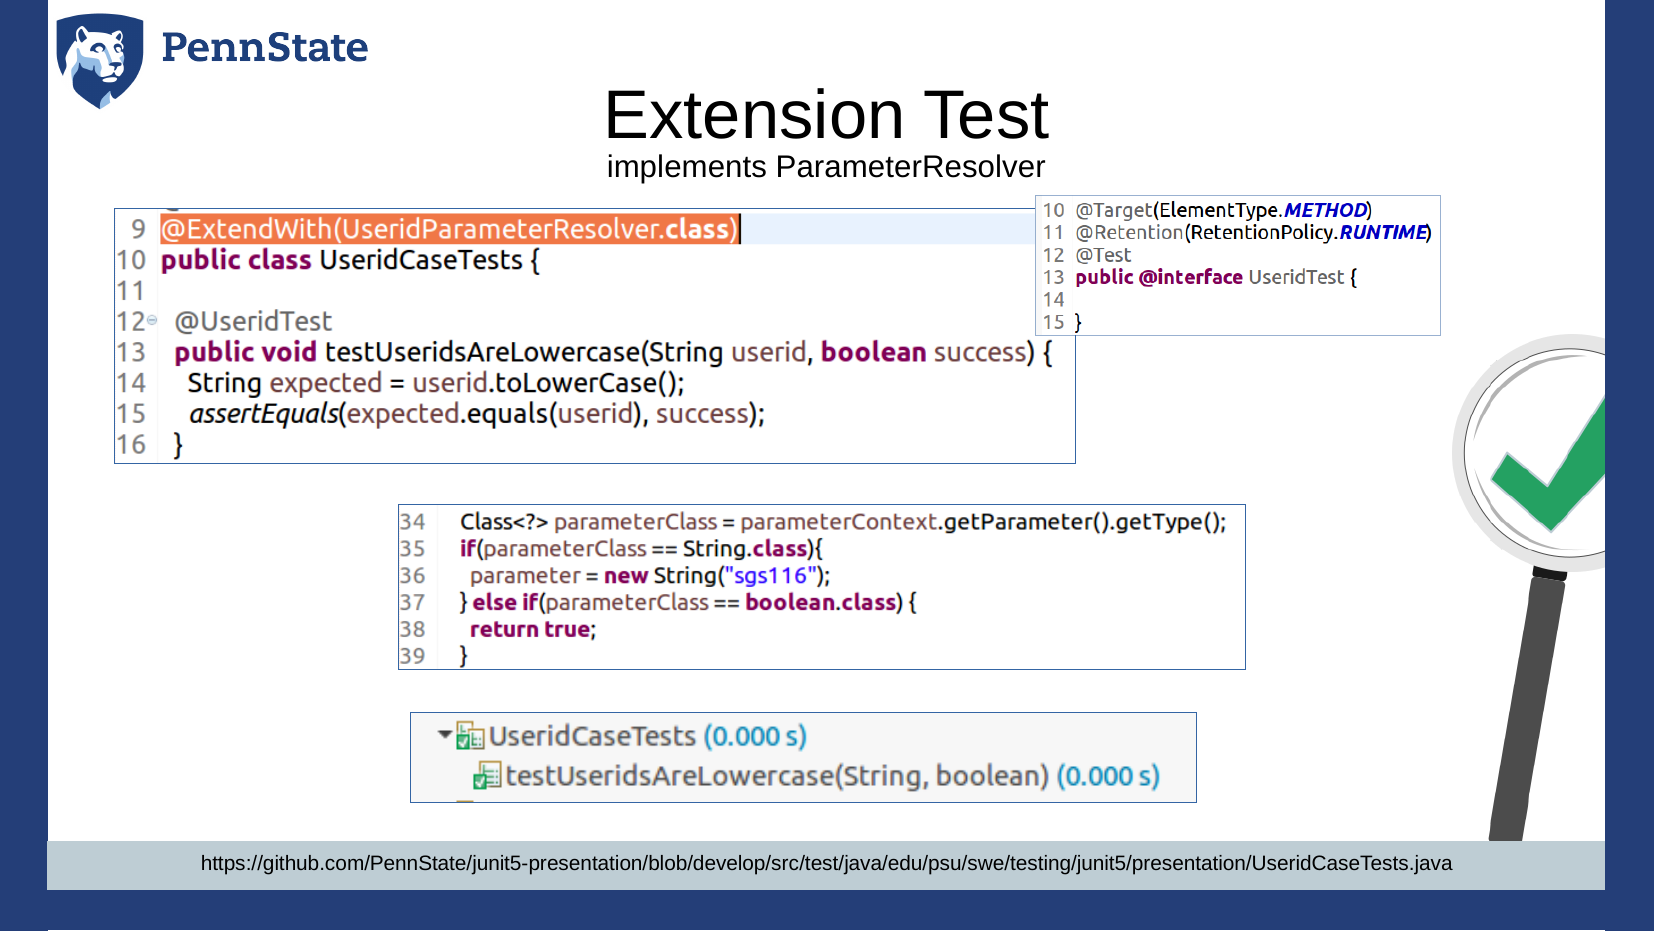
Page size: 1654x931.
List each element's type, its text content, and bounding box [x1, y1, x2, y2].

picture [398, 504, 1246, 670]
title implements ParameterResolver [549, 127, 1105, 207]
title Extension Test [82, 37, 1571, 193]
title https://github.com/PennState/junit5-presentation/blob/develop/src/test/java/edu/psu/swe/testing/junit5/presentation/UseridCaseTests.java [120, 816, 1534, 910]
picture [48, 0, 411, 152]
picture [410, 712, 1197, 803]
picture [1452, 334, 1605, 841]
picture [114, 195, 1441, 464]
